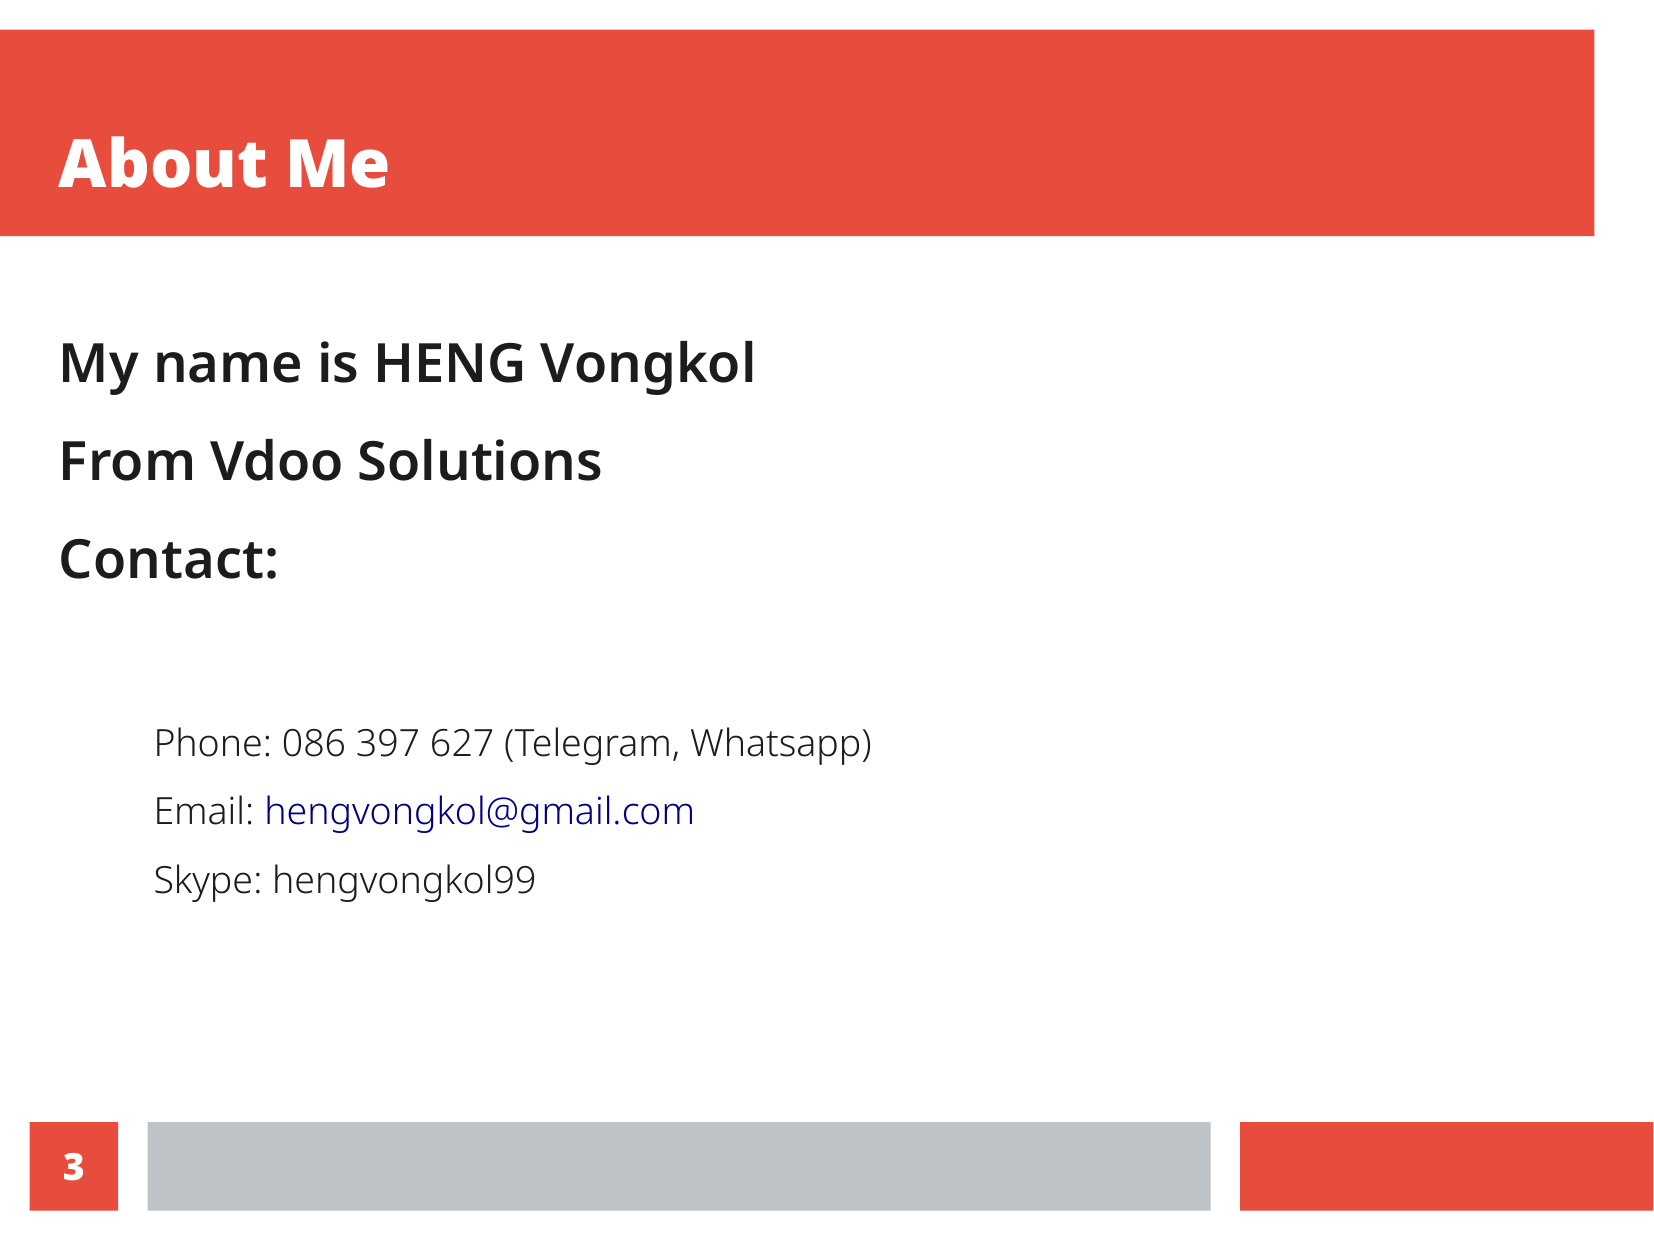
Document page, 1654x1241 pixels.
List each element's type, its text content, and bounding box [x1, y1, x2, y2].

title About Me [59, 59, 1595, 207]
list My name is HENG Vongkol From Vdoo Solutions Contact: Phone: 086 397 627 (Telegram, Whatsapp) Email: hengvongkol@gmail.com Skype: hengvongkol99 [59, 324, 1565, 1093]
